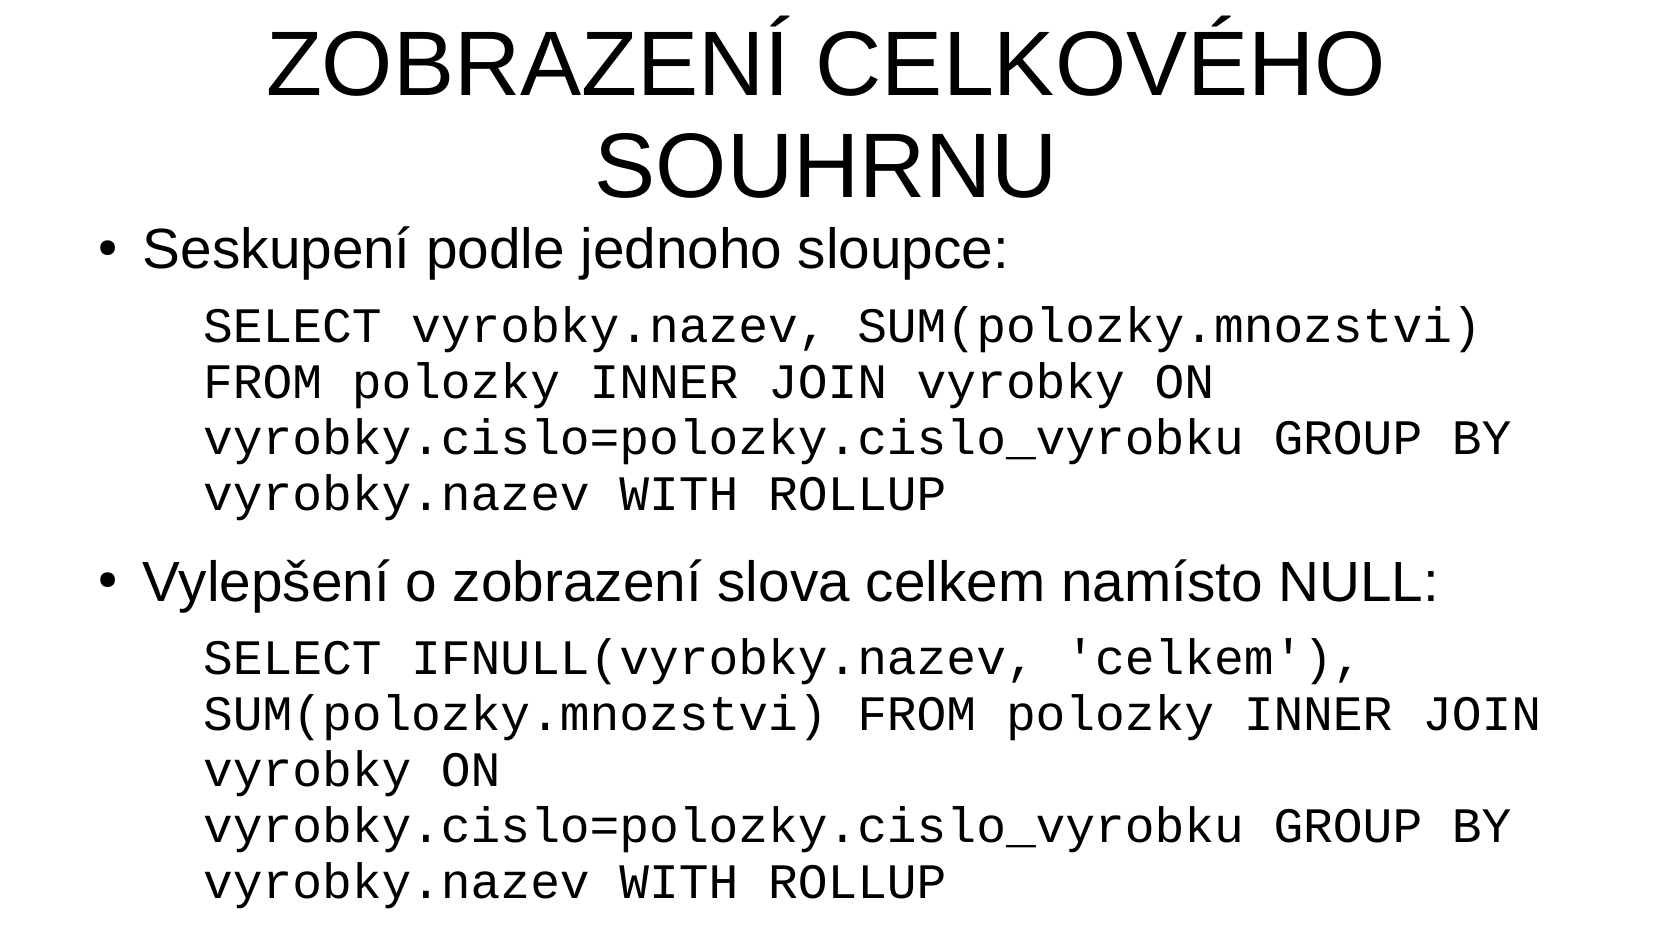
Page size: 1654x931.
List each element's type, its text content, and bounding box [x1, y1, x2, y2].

list Seskupení podle jednoho sloupce: SELECT vyrobky.nazev, SUM(polozky.mnozstvi) FROM polozky INNER JOIN vyrobky ON vyrobky.cislo=polozky.cislo_vyrobku GROUP BY vyrobky.nazev WITH ROLLUP Vylepšení o zobrazení slova celkem namísto NULL: SELECT IFNULL(vyrobky.nazev, 'celkem'), SUM(polozky.mnozstvi) FROM polozky INNER JOIN vyrobky ON vyrobky.cislo=polozky.cislo_vyrobku GROUP BY vyrobky.nazev WITH ROLLUP [82, 217, 1571, 916]
title ZOBRAZENÍ CELKOVÉHO SOUHRNU [82, 12, 1571, 217]
